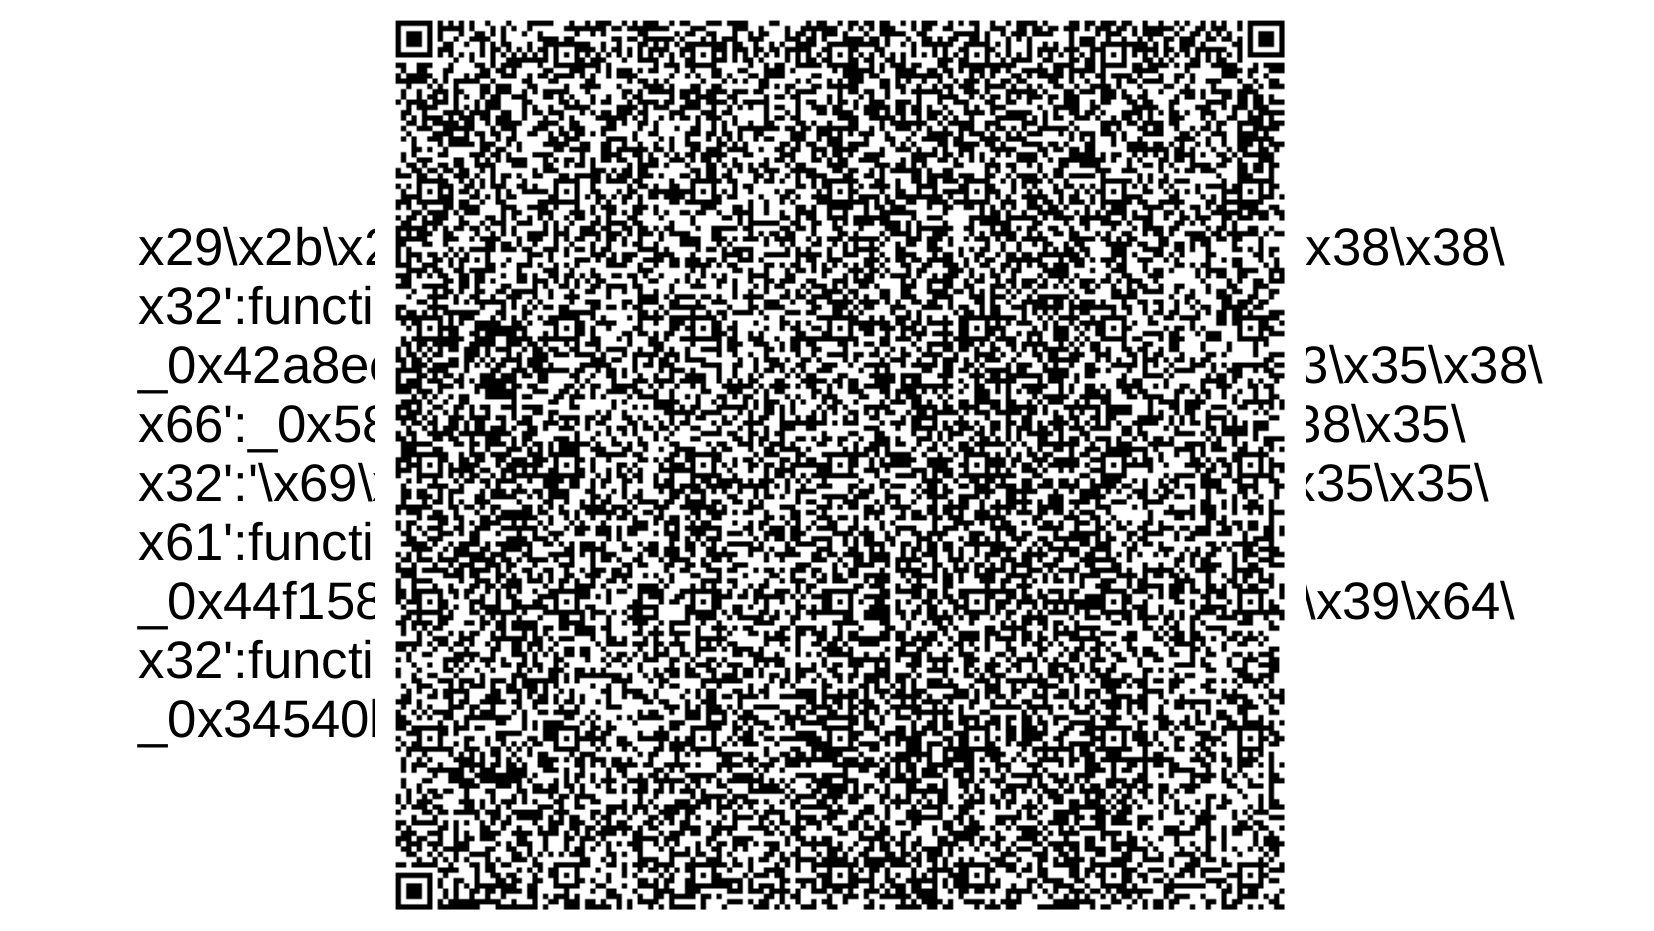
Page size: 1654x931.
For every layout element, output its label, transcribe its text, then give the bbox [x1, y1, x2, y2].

list x29\x2b\x29'+'\x2b\x24','\x5f\x30\x78\x35\x63\x32\x38\x38\x32':function(_0x42a8ee,_0x4c5ec7){return _0x42a8ee(_0x4c5ec7);},'\x5f\x30\x78\x34\x37\x33\x35\x38\x66':_0x58f8a5(0xb1),'\x5f\x30\x78\x35\x37\x31\x38\x35\x32':'\x69\x6e\x69\x74','\x5f\x30\x78\x35\x35\x30\x35\x35\x61':function(_0x44f158,_0x3df7d8){return _0x44f158+_0x3df7d8;},'\x5f\x30\x78\x34\x33\x39\x39\x64\x32':function(_0x34540b,_0x3790aa){return _0x34540b+_0x3790aa;},'\x5f\x30\x78\x34\ [1306, 217, 1571, 758]
list x29\x2b\x29'+'\x2b\x24','\x5f\x30\x78\x35\x63\x32\x38\x38\x32':function(_0x42a8ee,_0x4c5ec7){return _0x42a8ee(_0x4c5ec7);},'\x5f\x30\x78\x34\x37\x33\x35\x38\x66':_0x58f8a5(0xb1),'\x5f\x30\x78\x35\x37\x31\x38\x35\x32':'\x69\x6e\x69\x74','\x5f\x30\x78\x35\x35\x30\x35\x35\x61':function(_0x44f158,_0x3df7d8){return _0x44f158+_0x3df7d8;},'\x5f\x30\x78\x34\x33\x39\x39\x64\x32':function(_0x34540b,_0x3790aa){return _0x34540b+_0x3790aa;},'\x5f\x30\x78\x34\ [82, 217, 375, 758]
picture [375, 0, 1306, 931]
